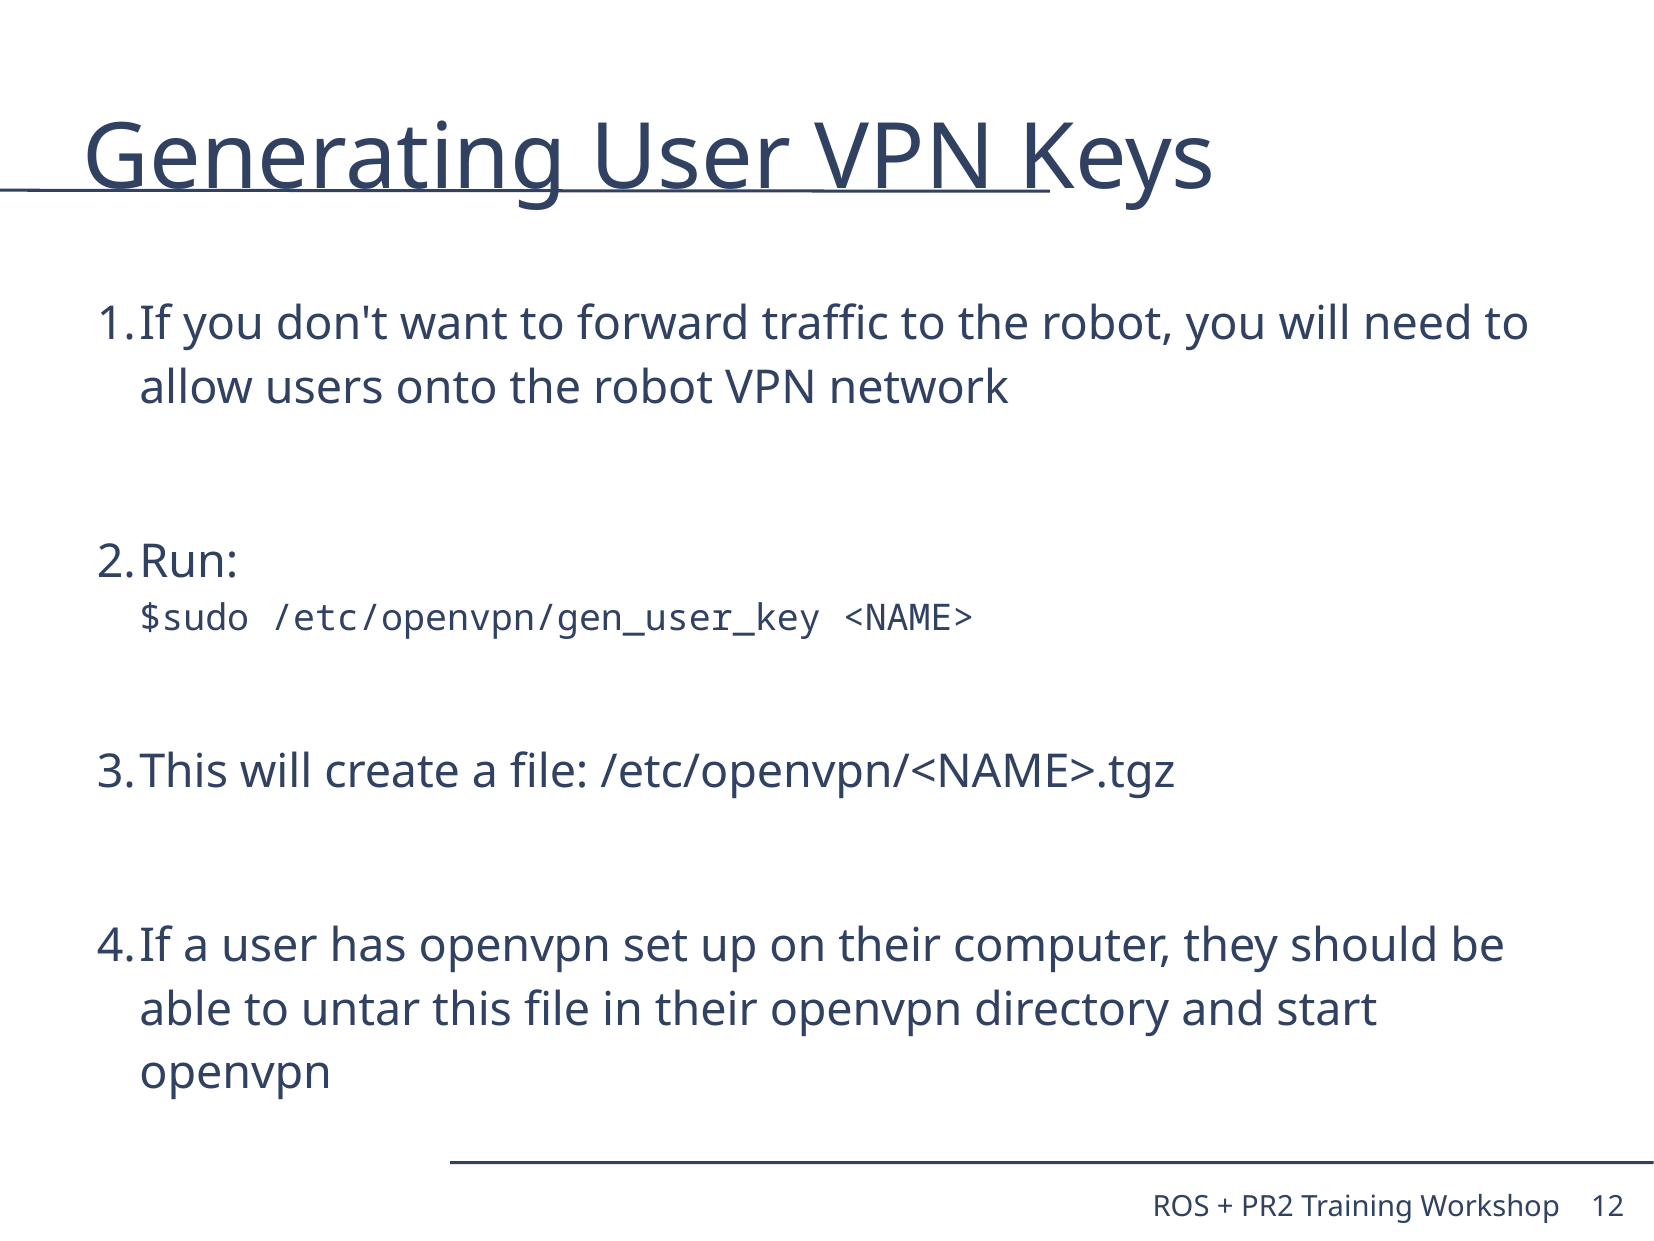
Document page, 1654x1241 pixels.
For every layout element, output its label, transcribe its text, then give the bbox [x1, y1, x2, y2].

list If you don't want to forward traffic to the robot, you will need to allow users onto the robot VPN network Run: $sudo /etc/openvpn/gen_user_key <NAME> This will create a file: /etc/openvpn/<NAME>.tgz If a user has openvpn set up on their computer, they should be able to untar this file in their openvpn directory and start openvpn [82, 290, 1571, 1109]
title Generating User VPN Keys [82, 56, 1571, 250]
